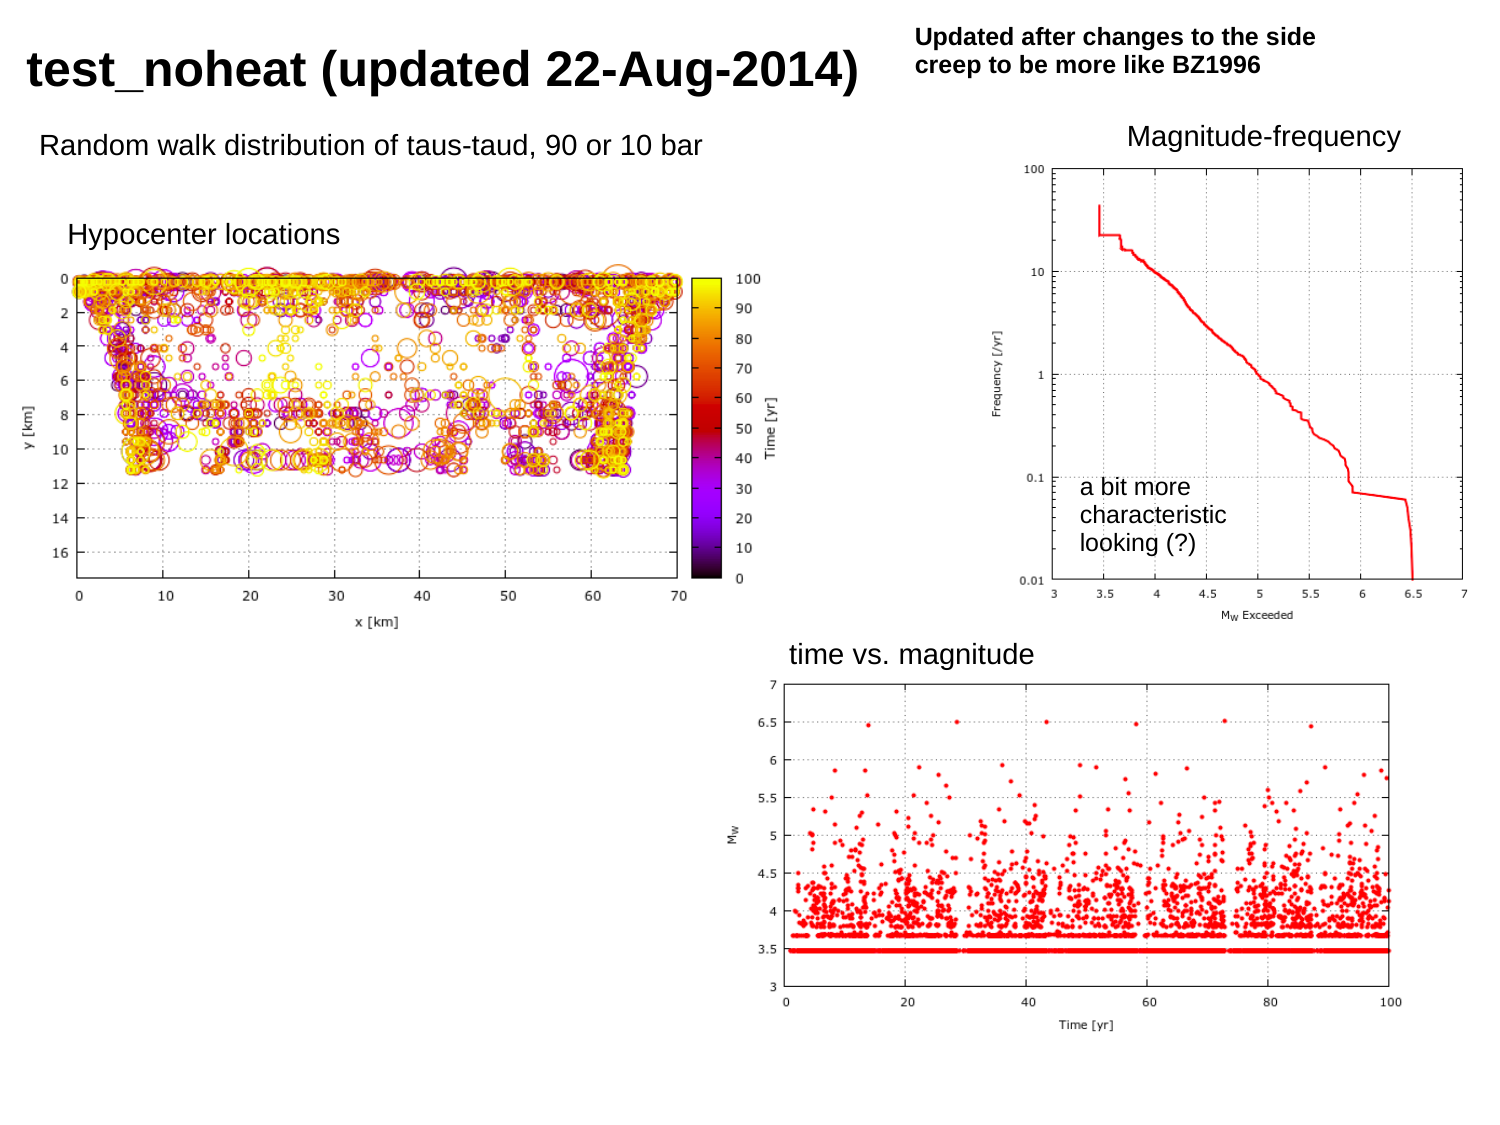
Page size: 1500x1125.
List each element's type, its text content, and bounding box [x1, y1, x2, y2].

text_box Magnitude-frequency distribution [1111, 101, 1442, 156]
picture [15, 156, 1471, 1111]
text_box Updated after changes to the side creep to be more like BZ1996 [900, 15, 1366, 95]
text_box Hypocenter locations [52, 199, 382, 255]
text_box a bit more characteristic looking (?) [1065, 464, 1321, 574]
list Random walk distribution of taus-taud, 90 or 10 bar [24, 111, 1111, 185]
title test_noheat (updated 22-Aug-2014) [11, 19, 1086, 112]
text_box time vs. magnitude [774, 620, 1104, 713]
